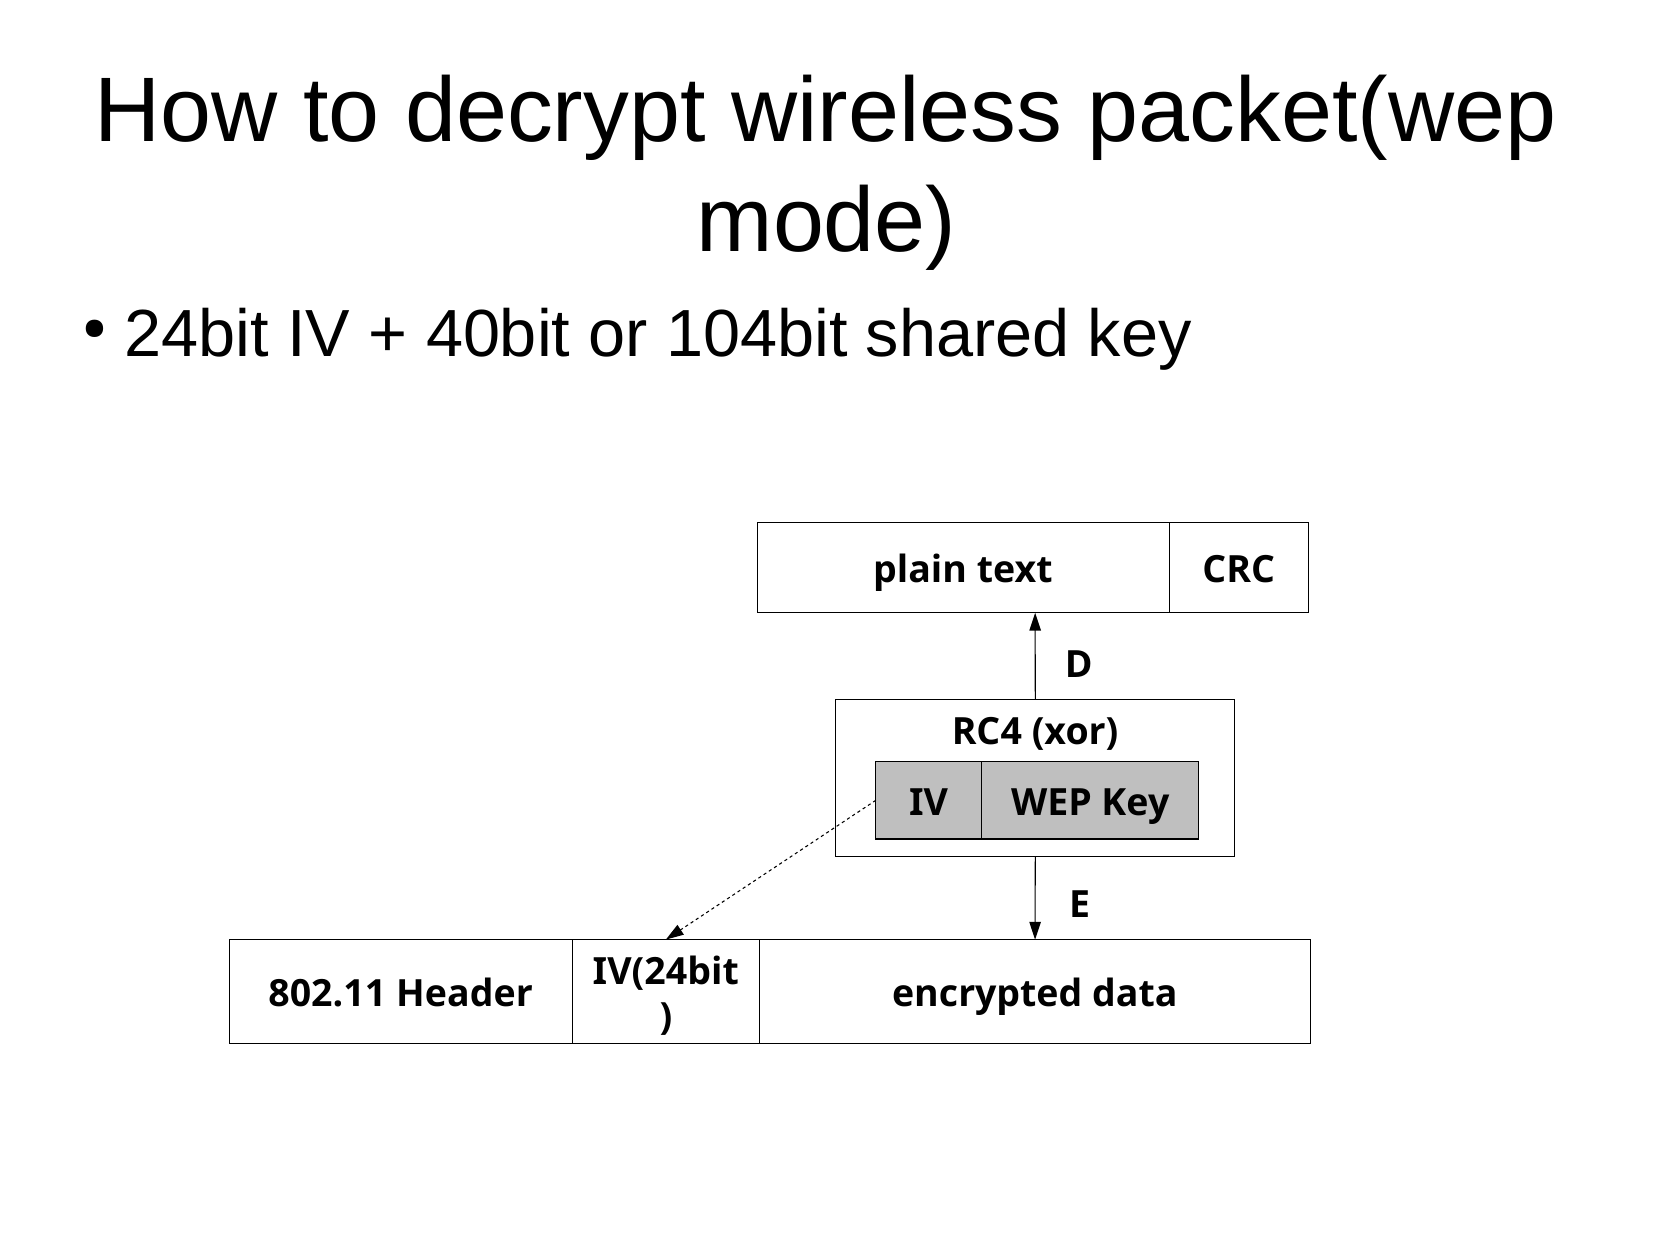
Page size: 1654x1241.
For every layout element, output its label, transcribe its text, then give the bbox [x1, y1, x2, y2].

text_box CRC [1169, 523, 1309, 613]
text_box RC4 (xor) [836, 700, 1235, 856]
text_box encrypted data [759, 940, 1311, 1043]
list 24bit IV + 40bit or 104bit shared key [82, 290, 1571, 1010]
text_box IV(24bit) [572, 940, 759, 1043]
text_box D [1049, 632, 1440, 693]
text_box plain text [757, 523, 1169, 613]
text_box E [1054, 872, 1444, 933]
text_box 802.11 Header [229, 940, 572, 1043]
title How to decrypt wireless packet(wep mode) [82, 49, 1571, 257]
